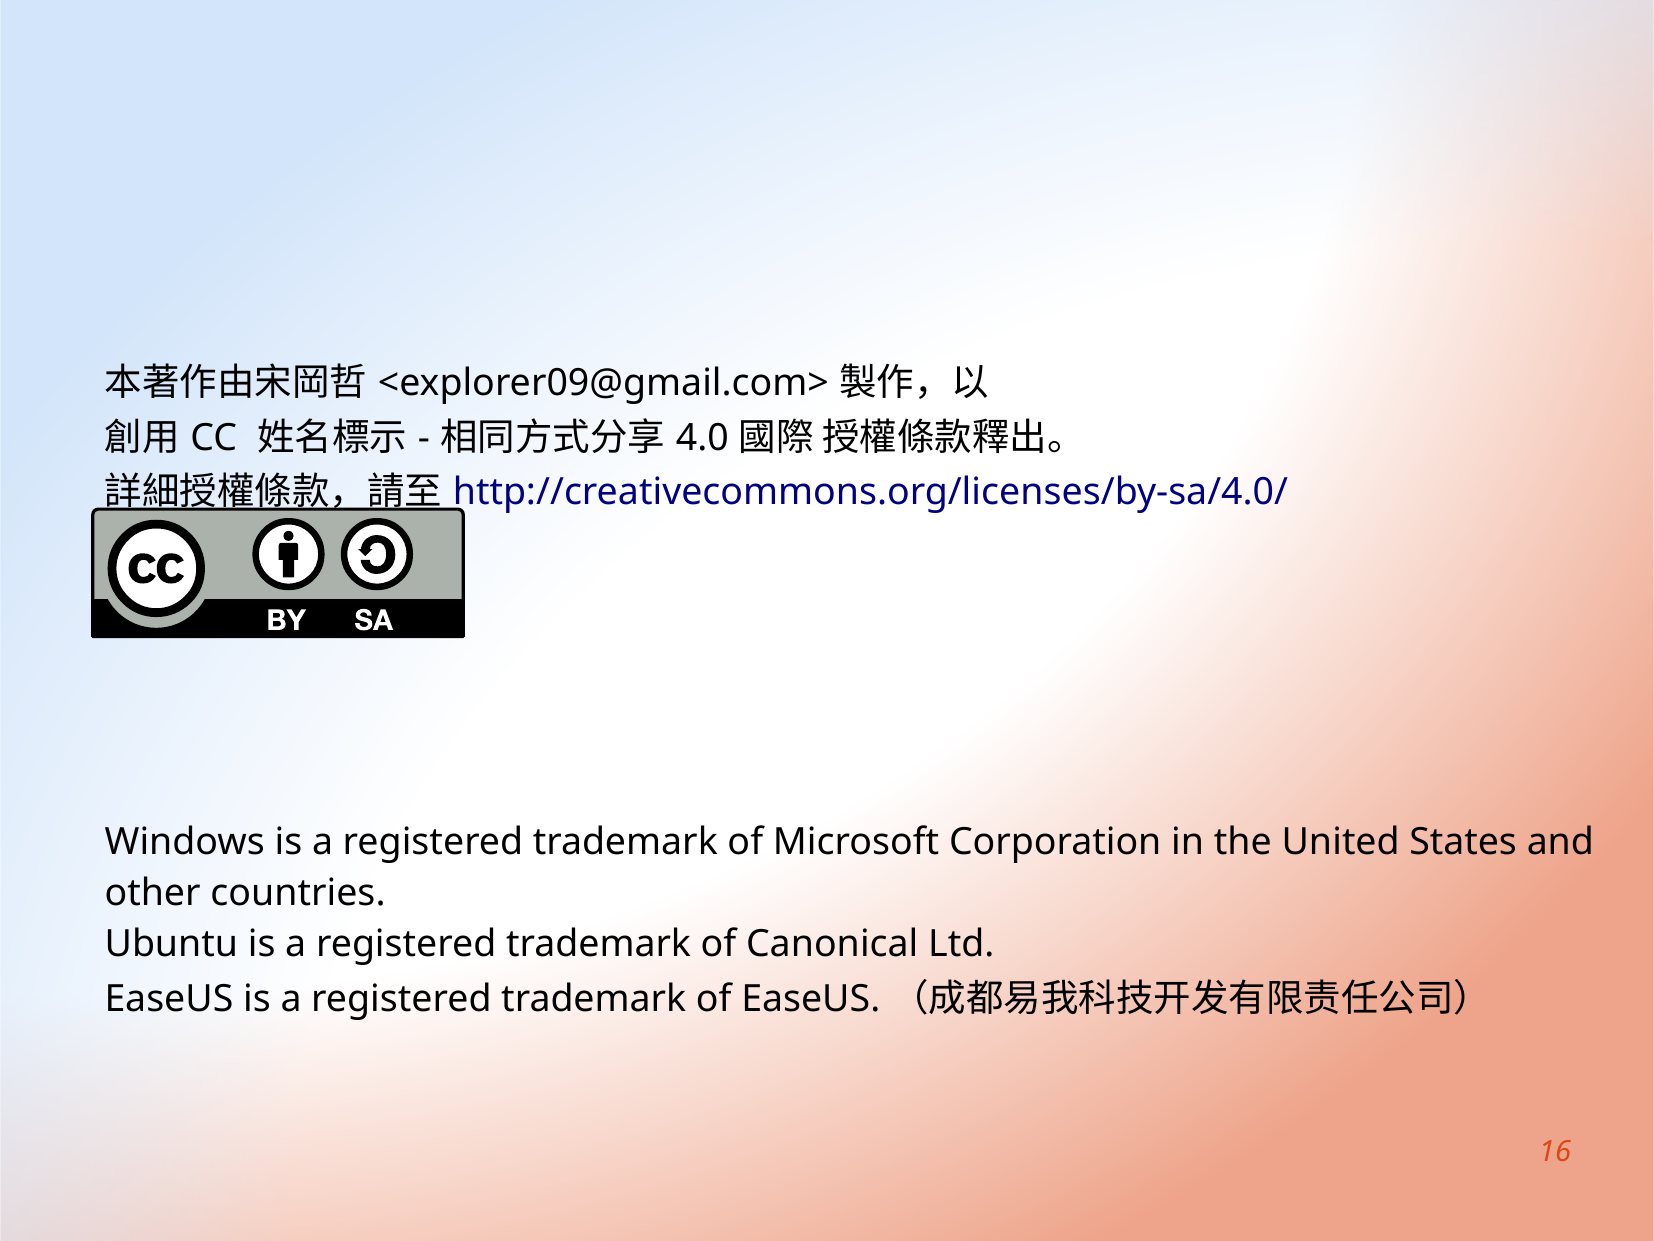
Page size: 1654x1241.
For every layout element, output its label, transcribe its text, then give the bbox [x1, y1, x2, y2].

picture [0, 0, 1654, 1241]
text_box 本著作由宋岡哲<explorer09@gmail.com>製作，以 創用CC 姓名標示-相同方式分享4.0國際 授權條款釋出。 詳細授權條款，請至http://creativecommons.org/licenses/by-sa/4.0/ [89, 345, 1278, 493]
text_box Windows is a registered trademark of Microsoft Corporation in the United States and other countries. Ubuntu is a registered trademark of Canonical Ltd. EaseUS is a registered trademark of EaseUS.（成都易我科技开发有限责任公司） [89, 807, 1561, 994]
